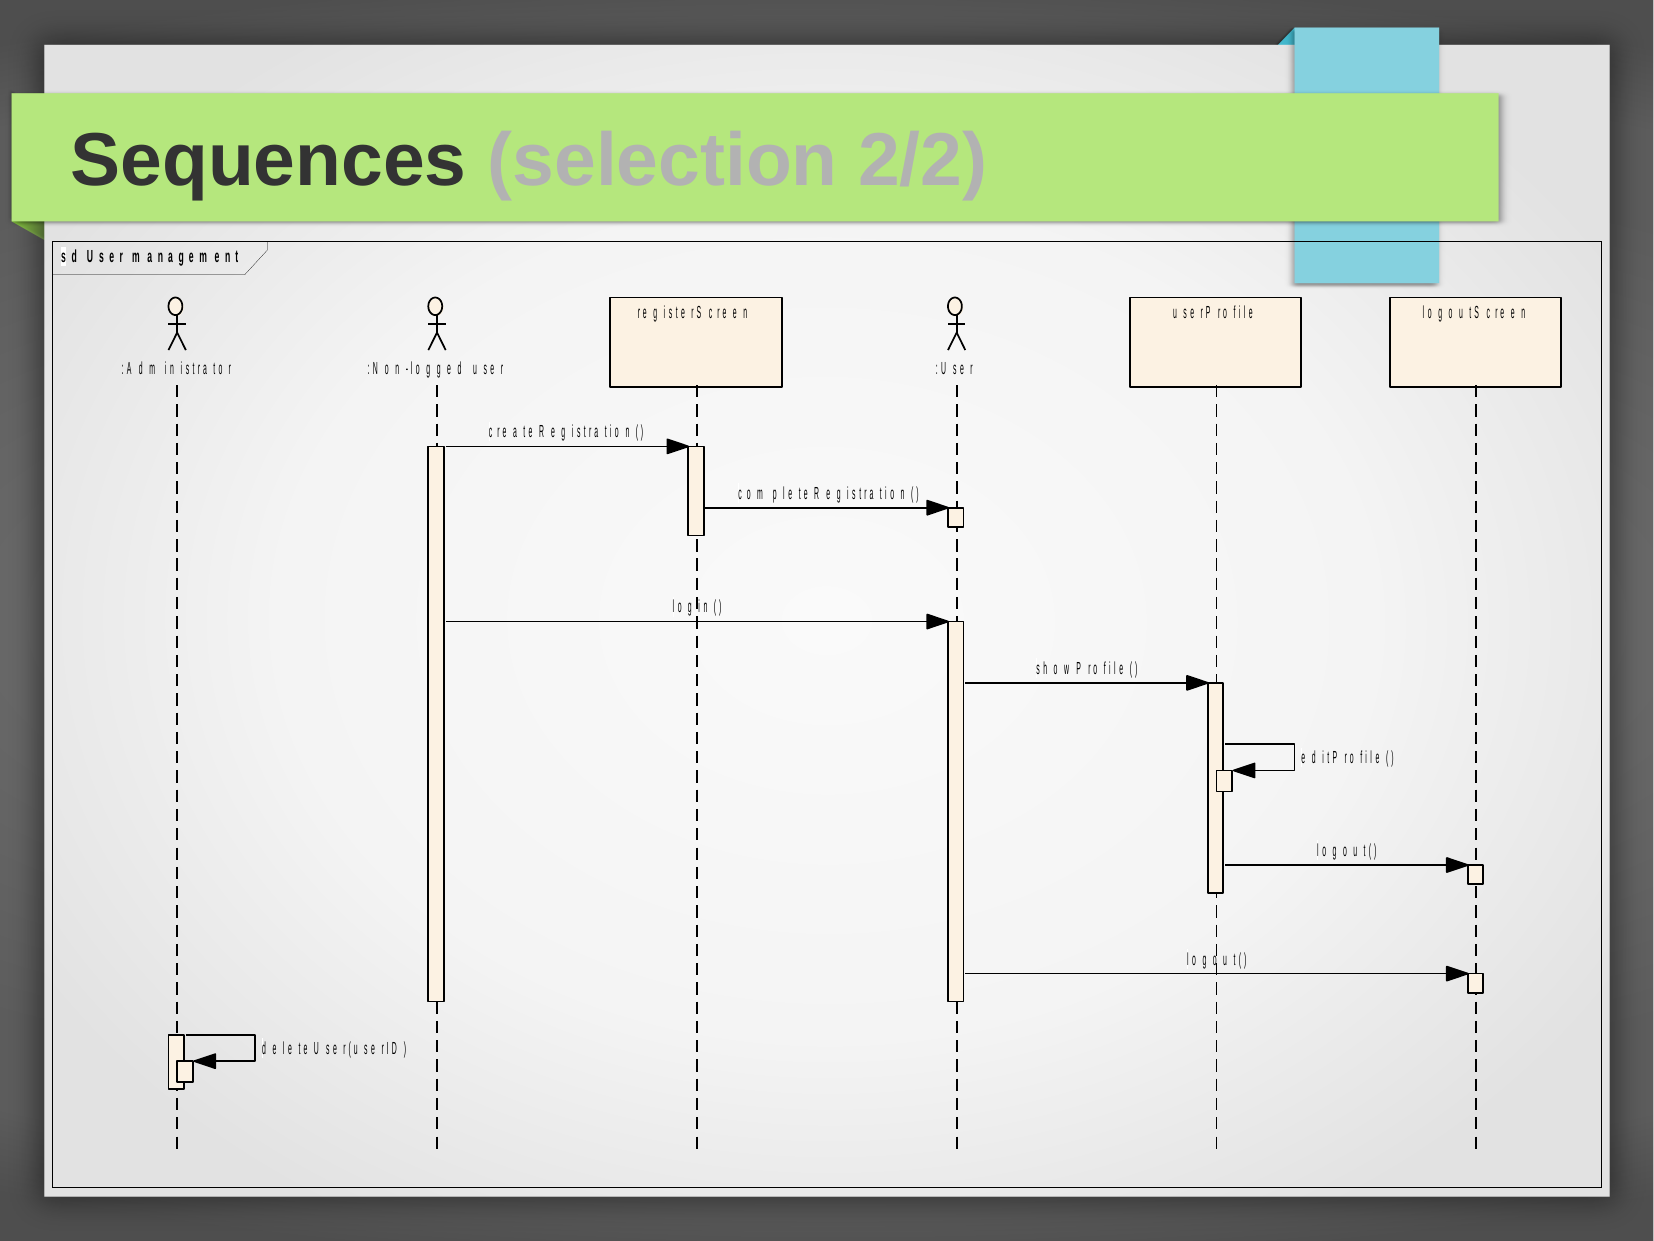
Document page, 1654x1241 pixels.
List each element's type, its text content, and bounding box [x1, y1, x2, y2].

title Sequences (selection 2/2) [70, 106, 1453, 213]
picture [0, 0, 1654, 1241]
